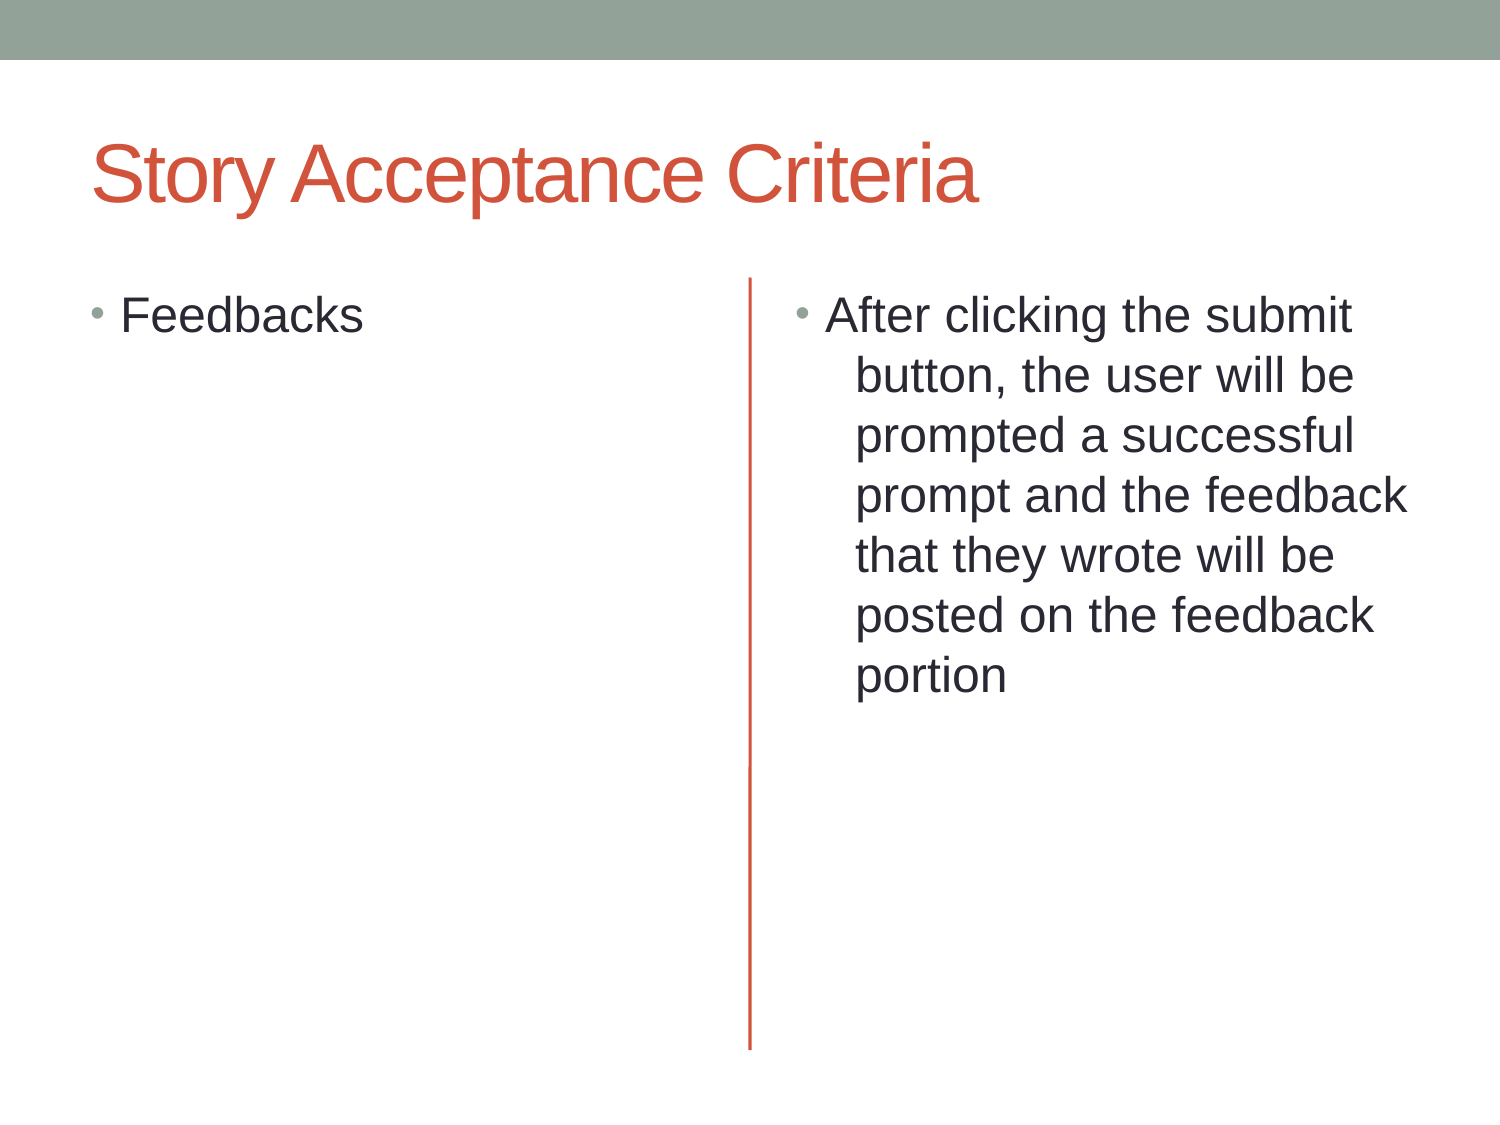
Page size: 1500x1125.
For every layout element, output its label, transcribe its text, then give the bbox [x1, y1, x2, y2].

list After clicking the submit button, the user will be prompted a successful prompt and the feedback that they wrote will be posted on the feedback portion [780, 275, 1426, 1049]
list Feedbacks [75, 275, 721, 1049]
title Story Acceptance Criteria [75, 87, 1426, 251]
